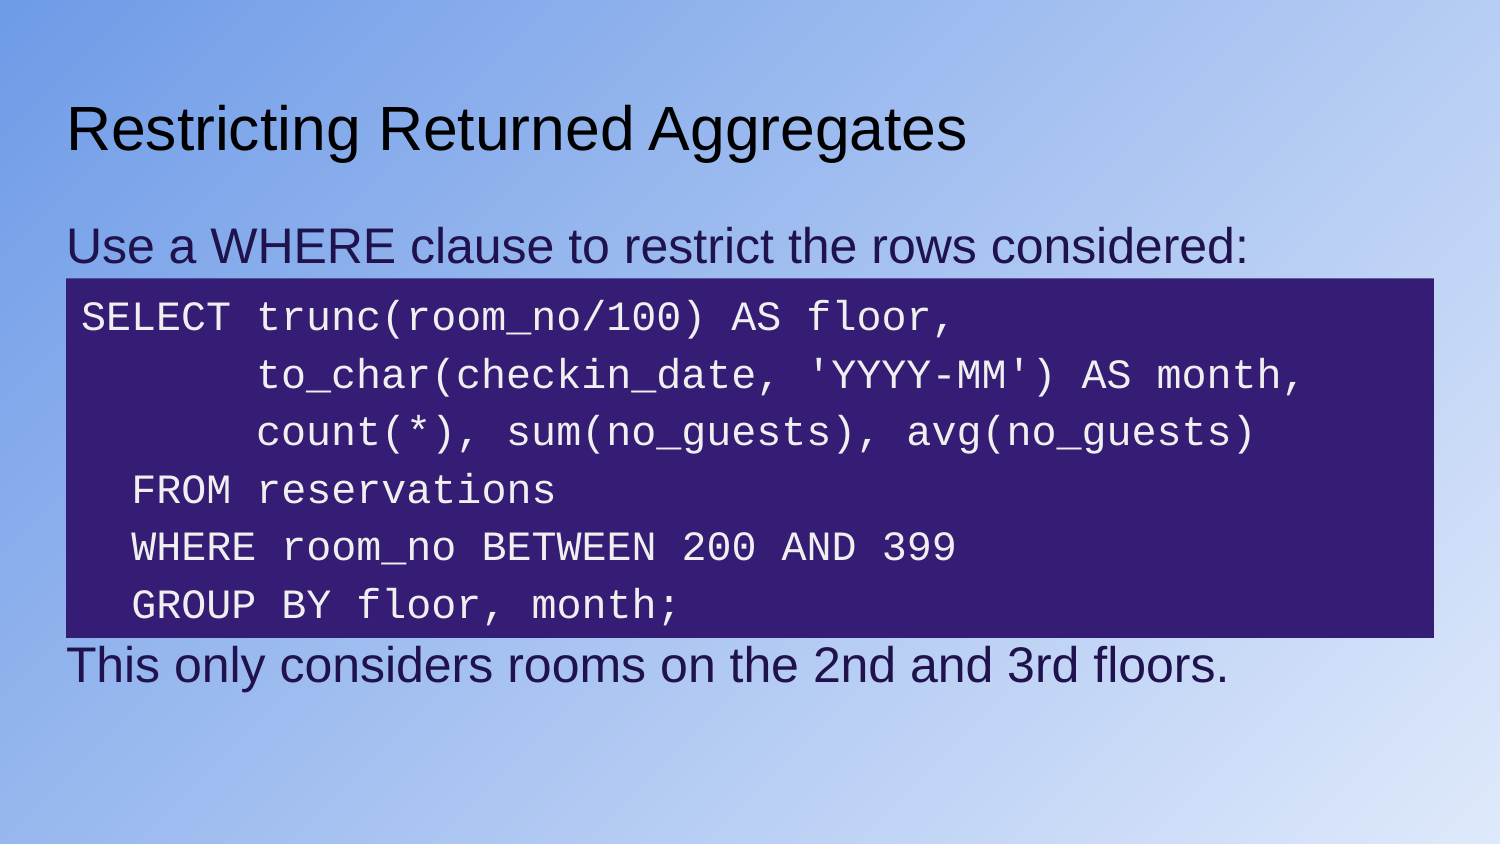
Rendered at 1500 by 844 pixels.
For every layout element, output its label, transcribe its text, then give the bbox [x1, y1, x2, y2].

list Use a WHERE clause to restrict the rows considered: This only considers rooms on the 2nd and 3rd floors. [51, 189, 1449, 750]
title Restricting Returned Aggregates [51, 72, 1449, 167]
text_box SELECT trunc(room_no/100) AS floor, to_char(checkin_date, 'YYYY-MM') AS month, count(*), sum(no_guests), avg(no_guests) FROM reservations WHERE room_no BETWEEN 200 AND 399 GROUP BY floor, month; [66, 278, 1434, 638]
